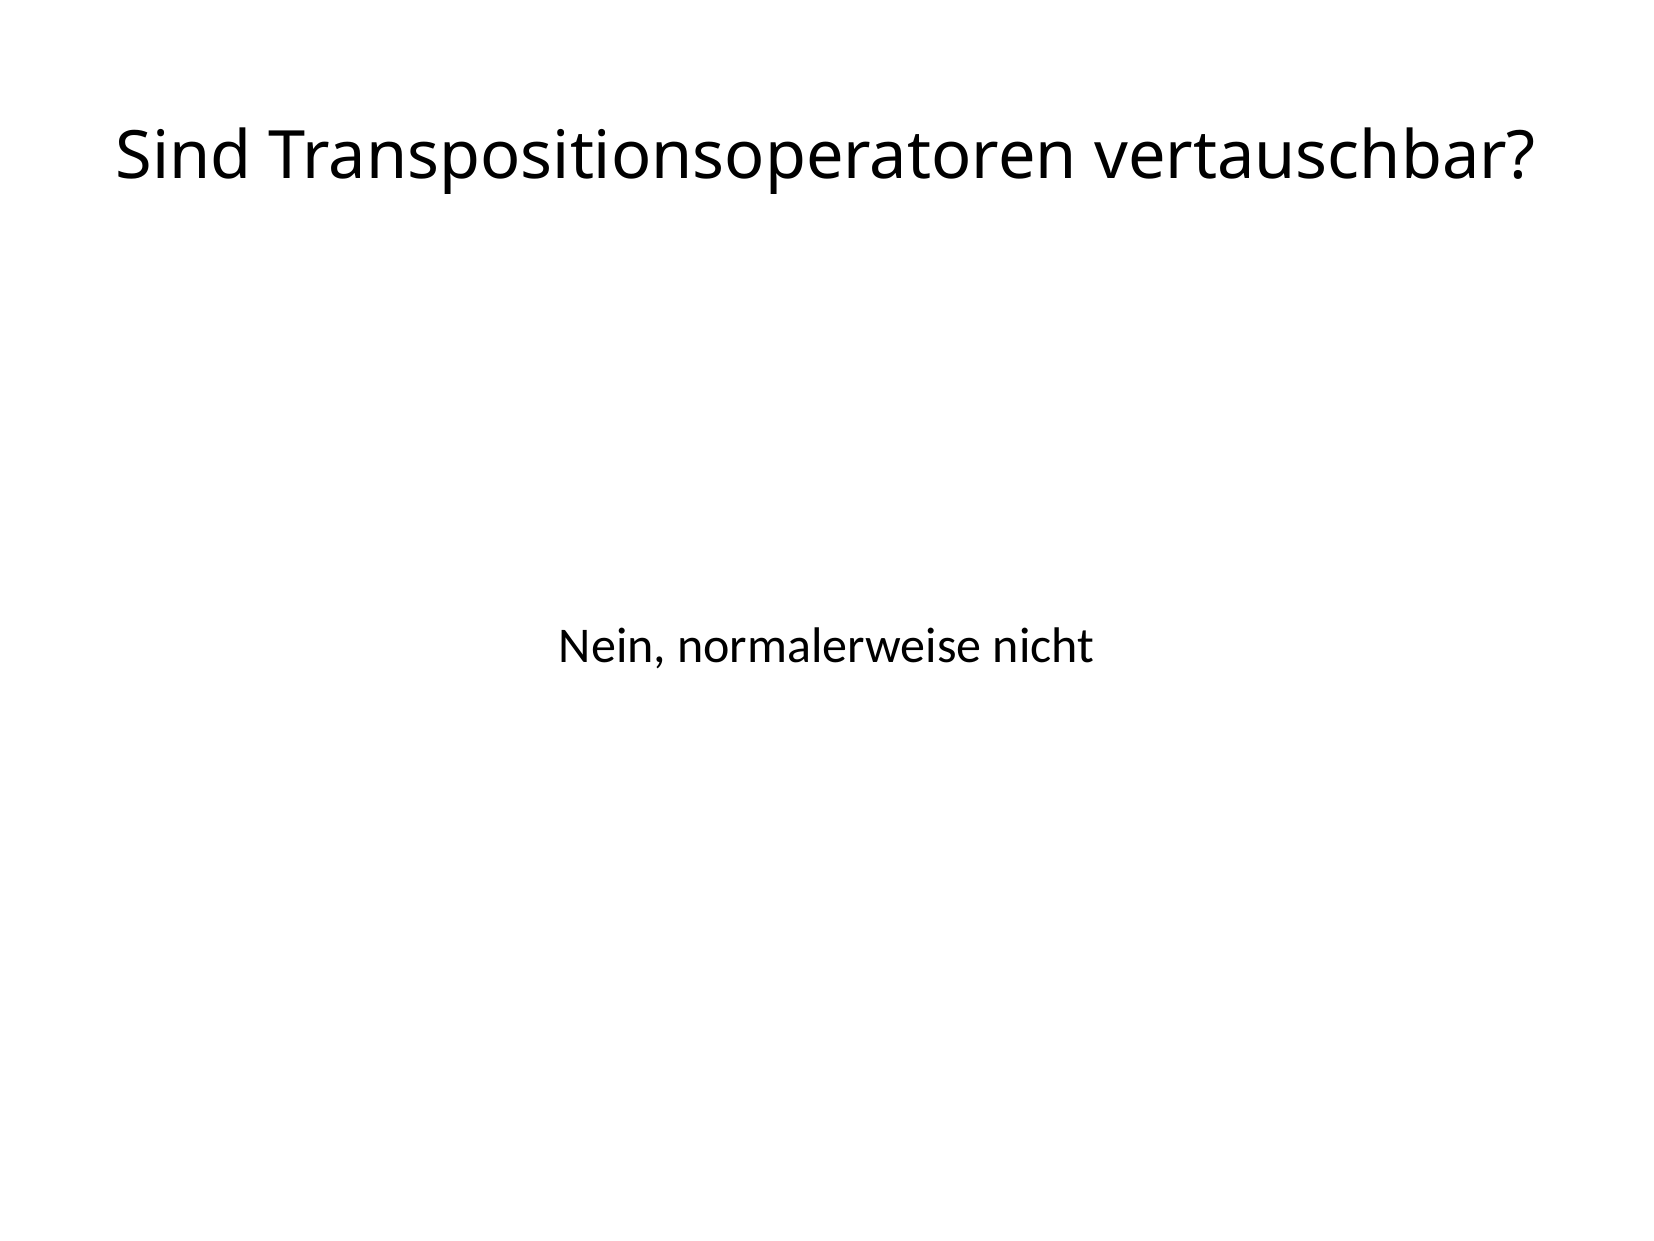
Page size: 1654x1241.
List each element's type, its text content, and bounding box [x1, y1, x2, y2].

subtitle Nein, normalerweise nicht [82, 290, 1571, 1010]
title Sind Transpositionsoperatoren vertauschbar? [82, 49, 1571, 257]
